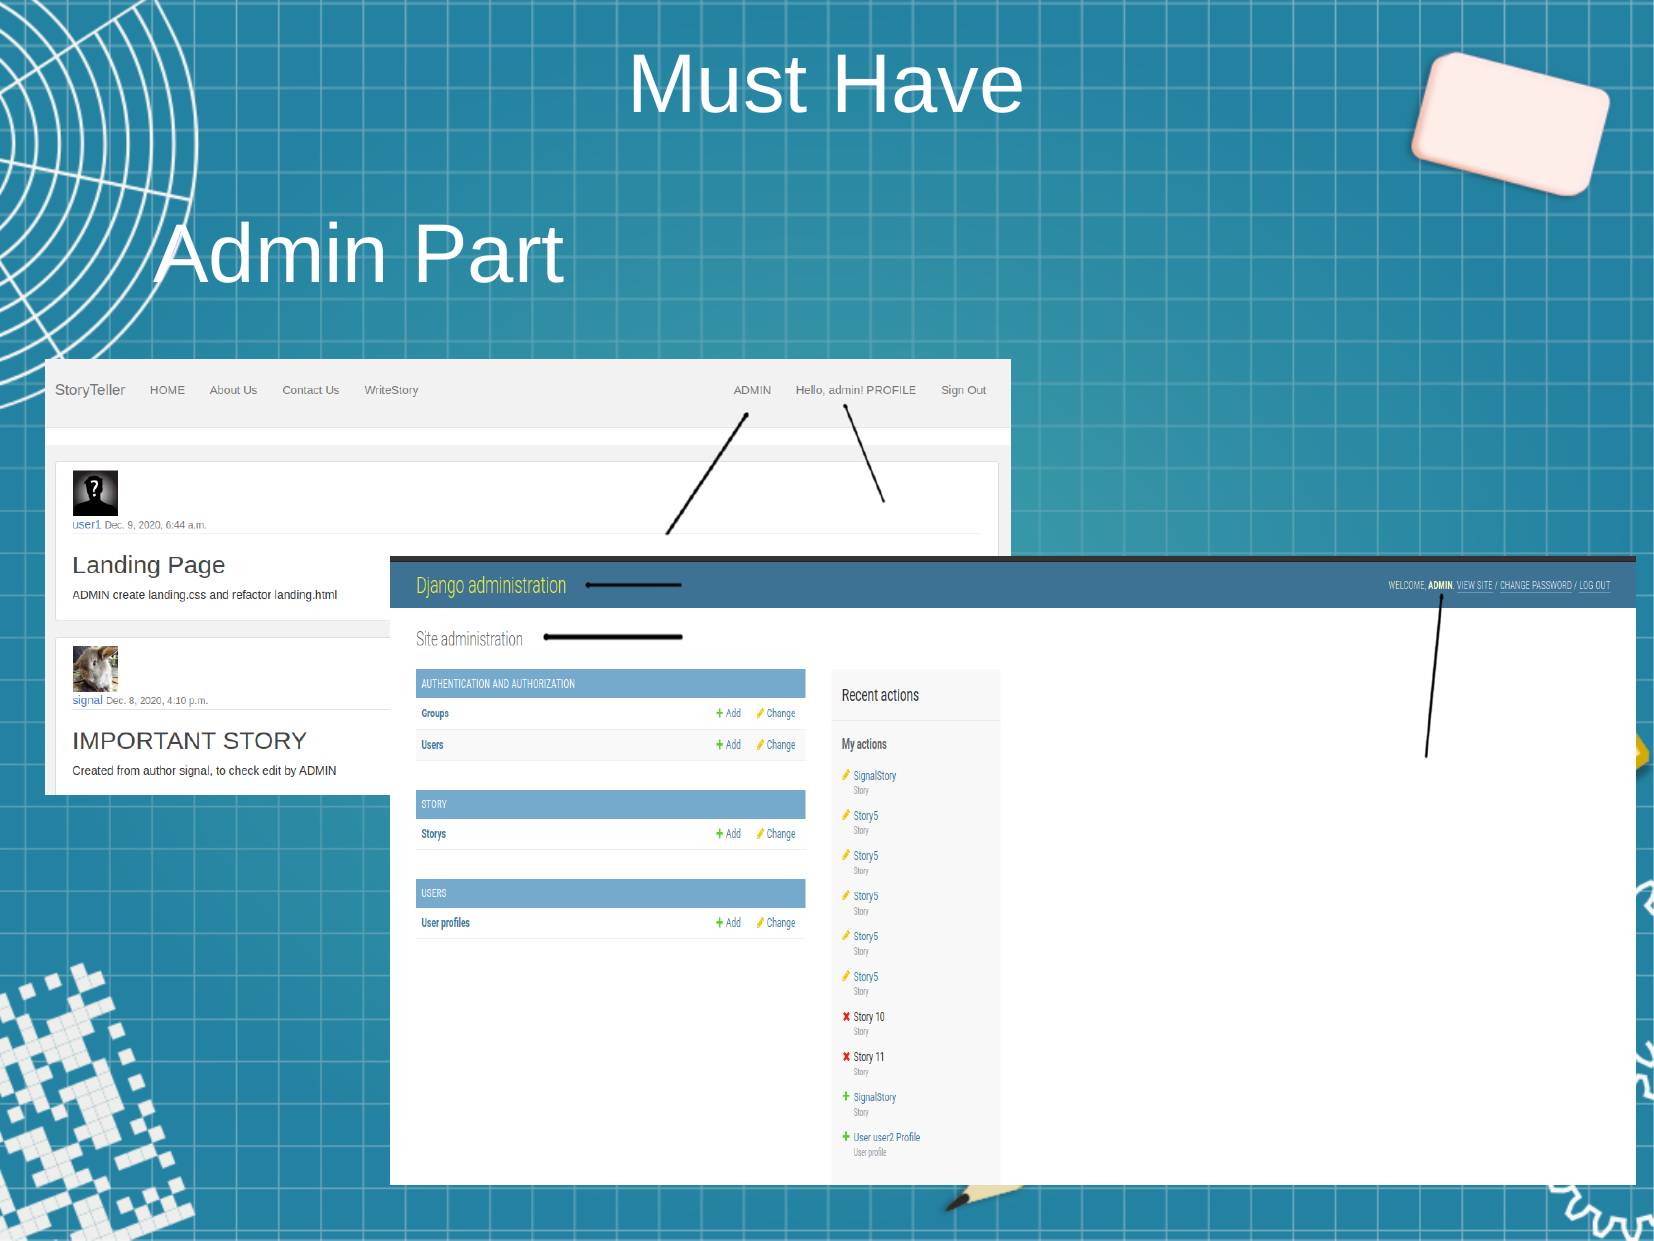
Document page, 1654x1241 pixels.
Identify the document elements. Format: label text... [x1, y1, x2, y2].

title Must Have [82, 1, 1571, 166]
list Admin Part [82, 207, 1571, 331]
picture [0, 0, 1654, 1241]
